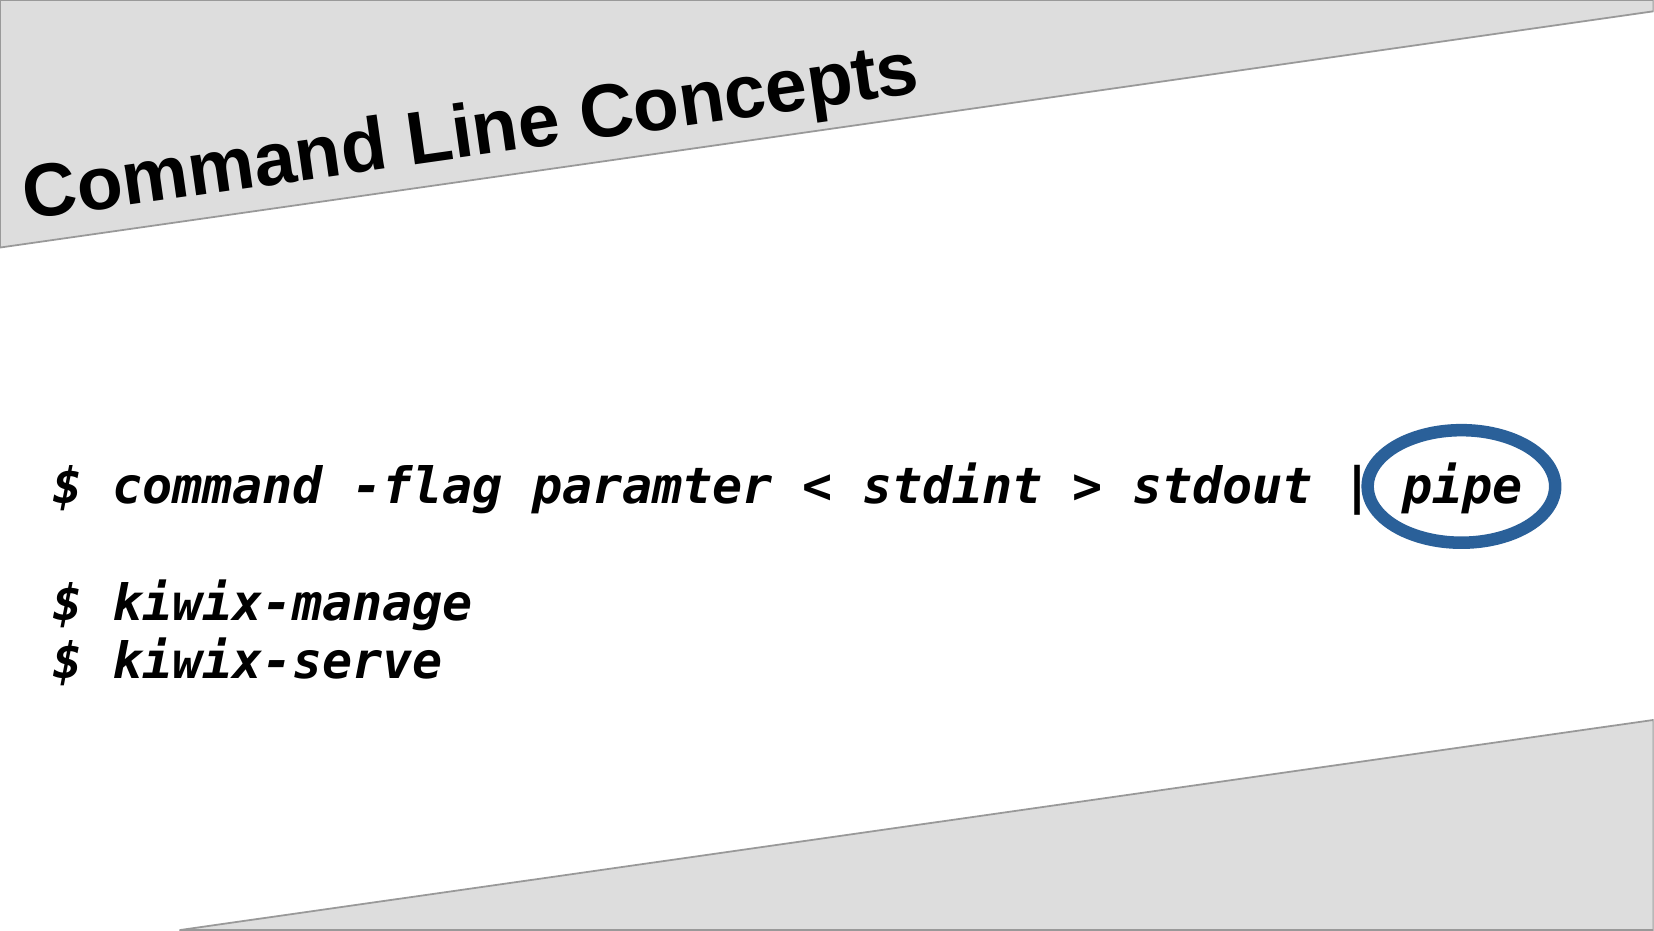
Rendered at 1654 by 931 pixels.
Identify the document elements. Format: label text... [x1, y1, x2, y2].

title Command Line Concepts [11, 0, 1496, 272]
text_box $ command -flag paramter < stdint > stdout | pipe $ kiwix-manage $ kiwix-serve [37, 450, 1654, 815]
text_box $ command -flag paramter < stdint > stdout | pipe $ kiwix-manage $ kiwix-serve [1374, 450, 1548, 536]
